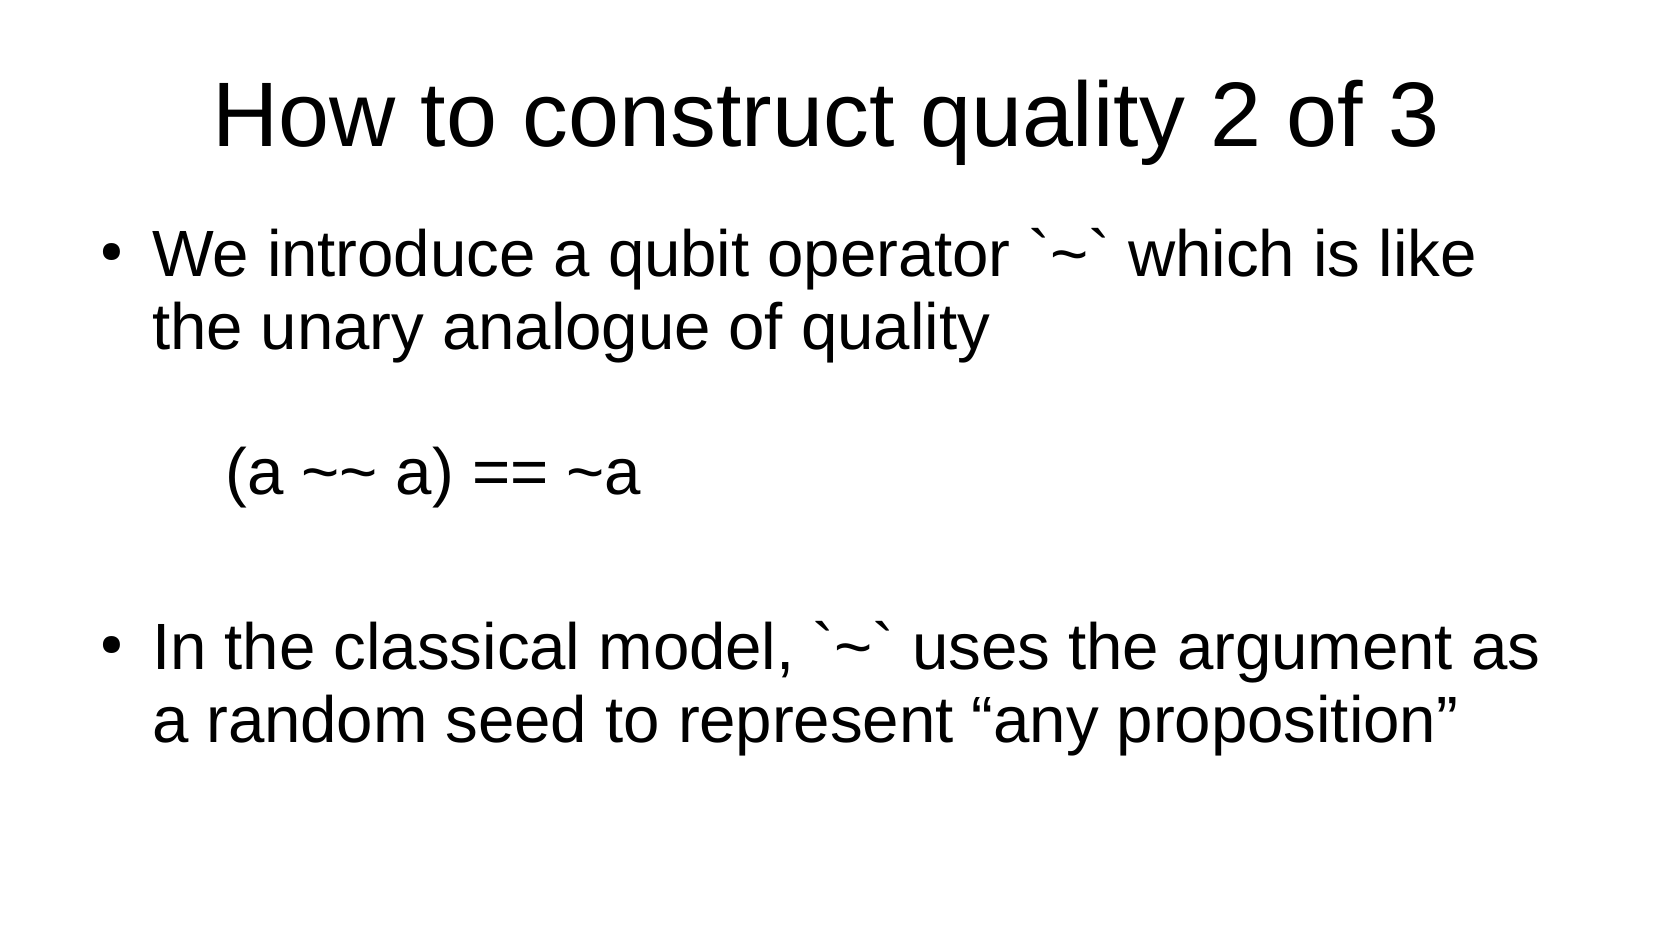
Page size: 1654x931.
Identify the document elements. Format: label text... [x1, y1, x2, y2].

title How to construct quality 2 of 3 [82, 37, 1571, 193]
list We introduce a qubit operator `~` which is like the unary analogue of quality (a ~~ a) == ~a In the classical model, `~` uses the argument as a random seed to represent “any proposition” [82, 217, 1571, 758]
